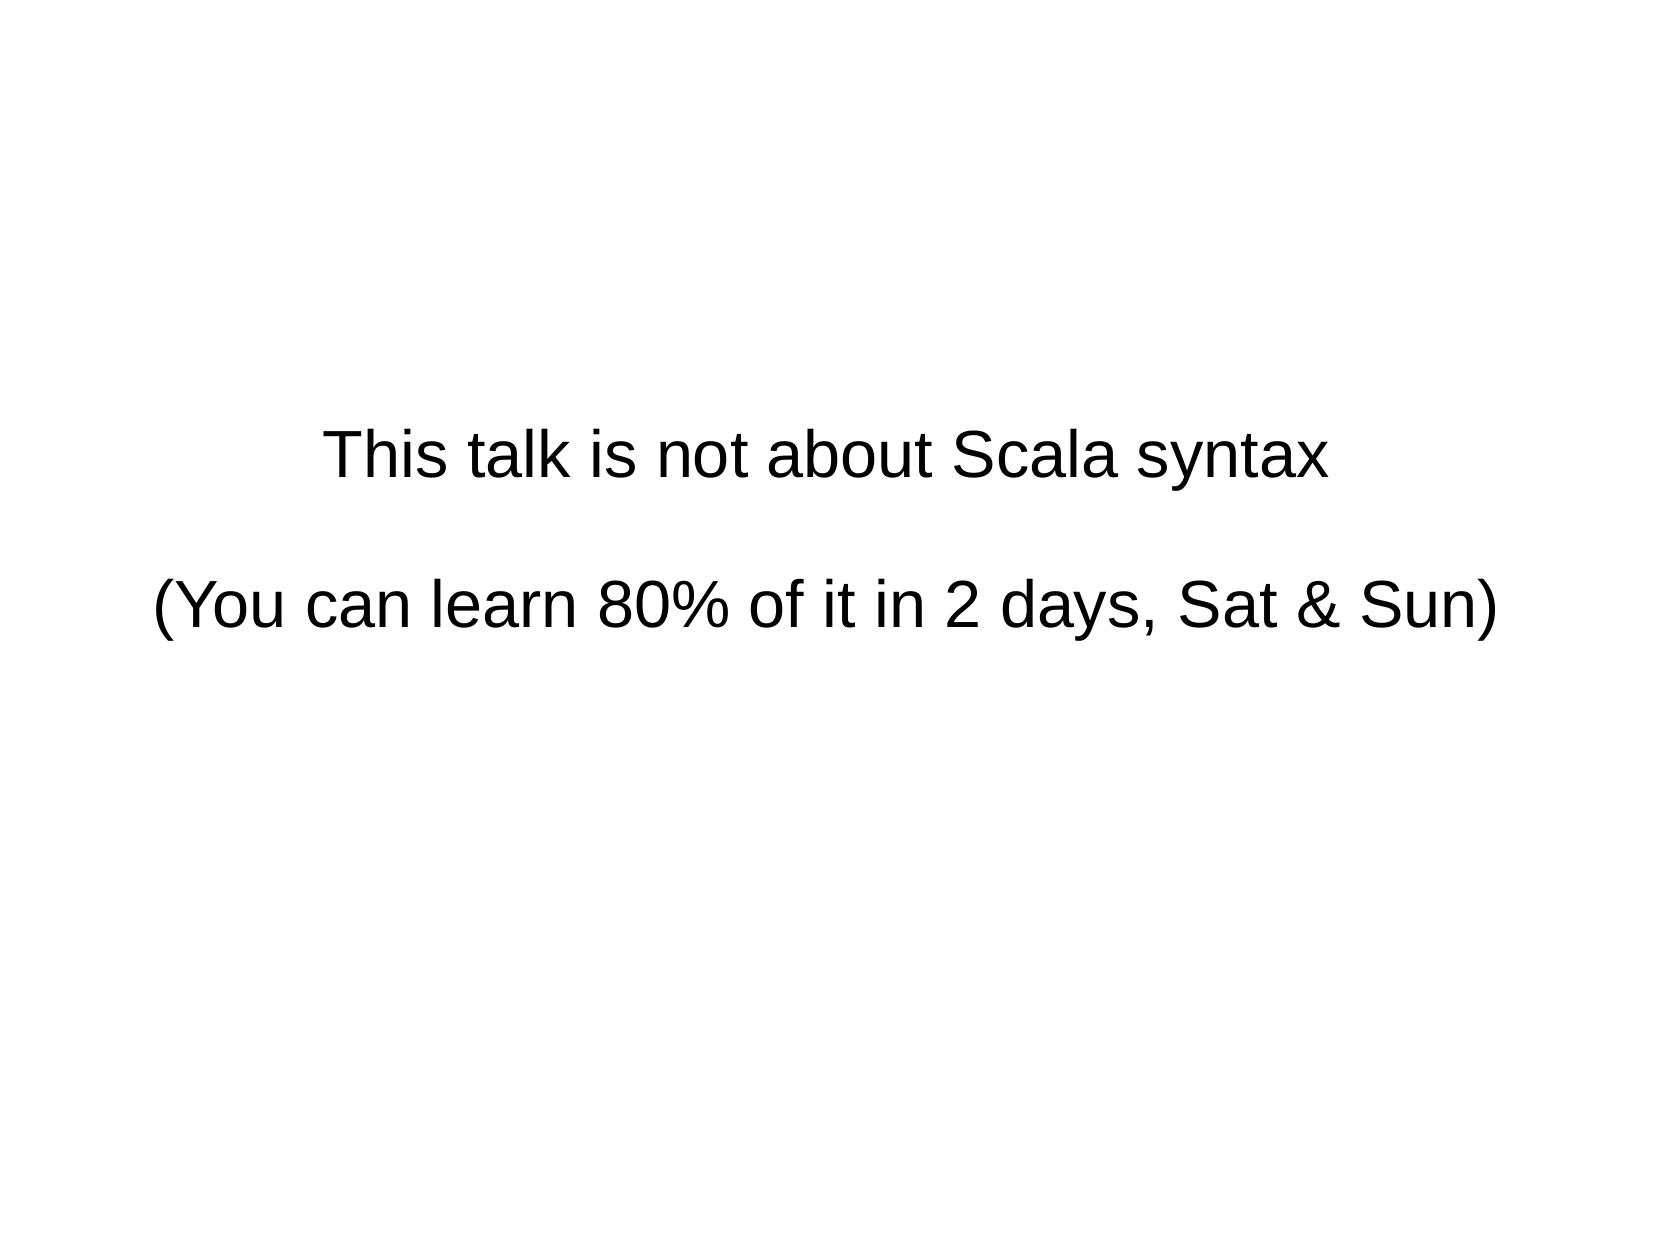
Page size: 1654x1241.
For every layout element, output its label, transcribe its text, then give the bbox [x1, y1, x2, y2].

subtitle This talk is not about Scala syntax (You can learn 80% of it in 2 days, Sat & Sun) [82, 49, 1571, 1010]
